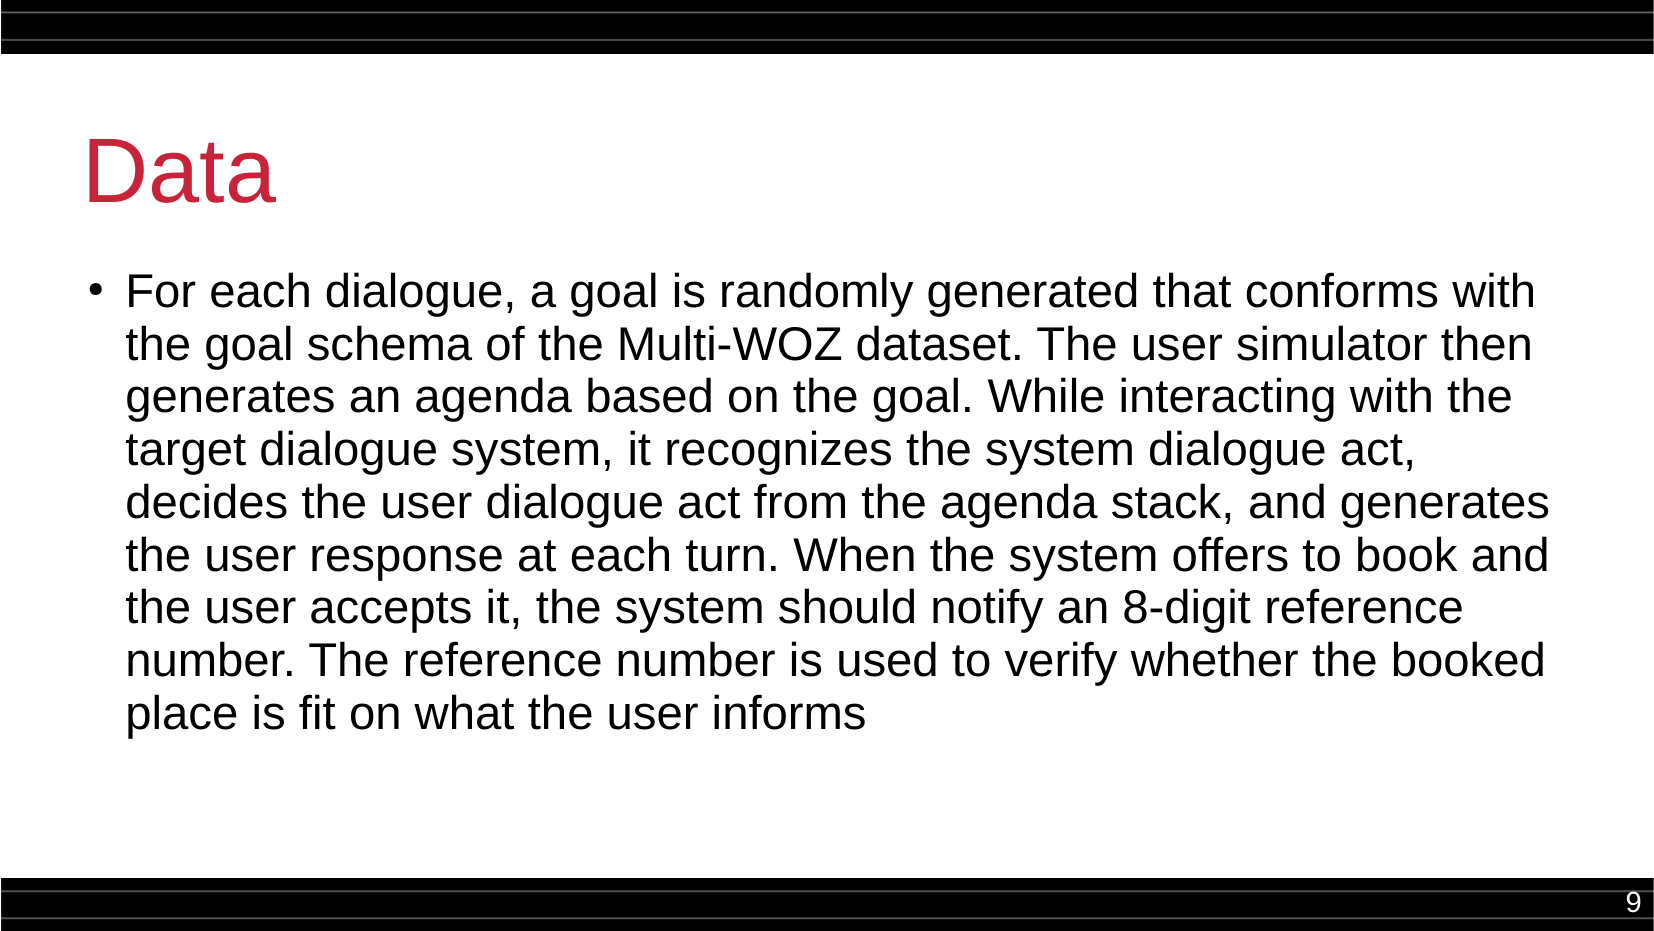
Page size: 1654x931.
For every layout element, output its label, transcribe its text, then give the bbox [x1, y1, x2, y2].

picture [1, 0, 1654, 54]
title Data [82, 92, 1571, 249]
picture [1, 878, 1654, 931]
list For each dialogue, a goal is randomly generated that conforms with the goal schema of the Multi-WOZ dataset. The user simulator then generates an agenda based on the goal. While interacting with the target dialogue system, it recognizes the system dialogue act, decides the user dialogue act from the agenda stack, and generates the user response at each turn. When the system offers to book and the user accepts it, the system should notify an 8-digit reference number. The reference number is used to verify whether the booked place is fit on what the user informs [75, 264, 1564, 751]
